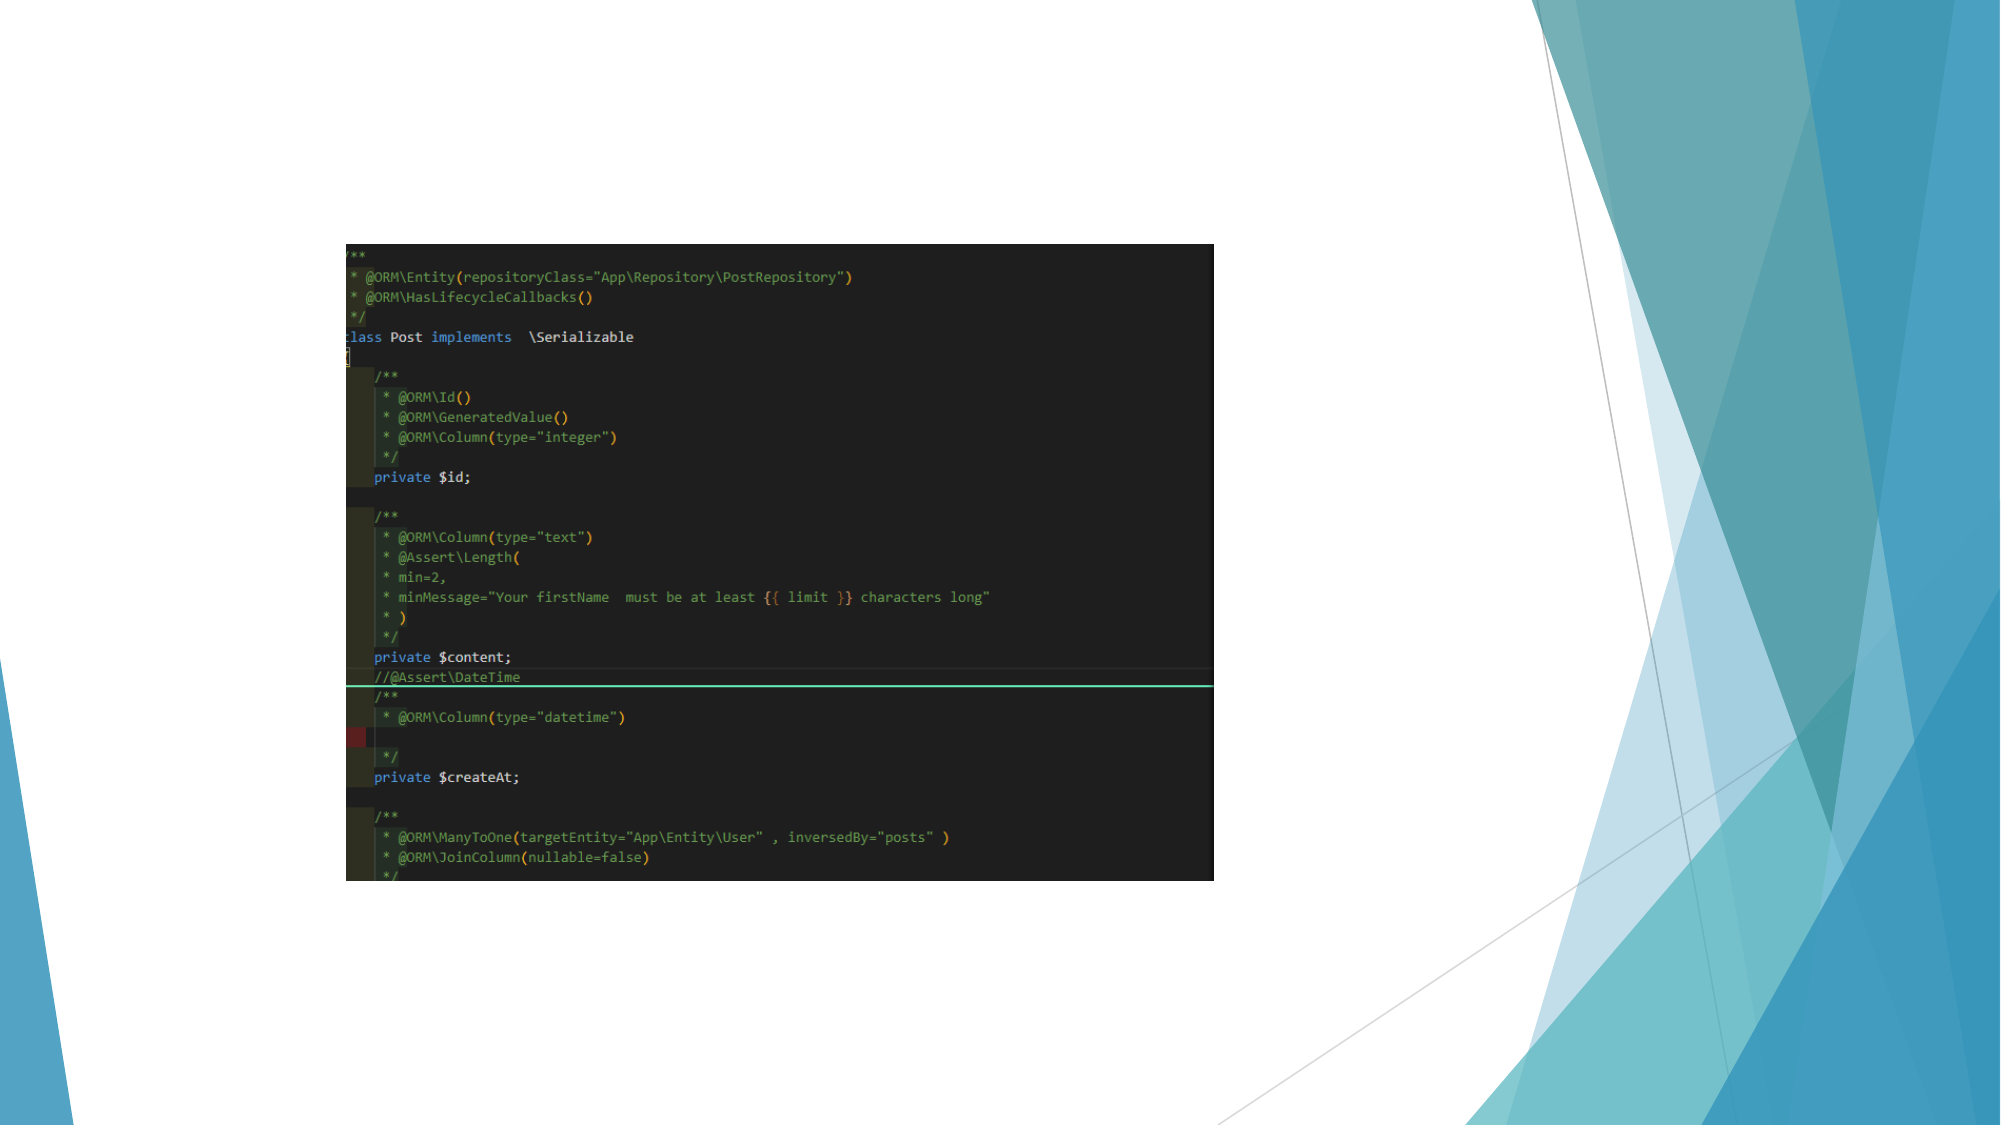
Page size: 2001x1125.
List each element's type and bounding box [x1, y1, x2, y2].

picture [346, 244, 1214, 881]
